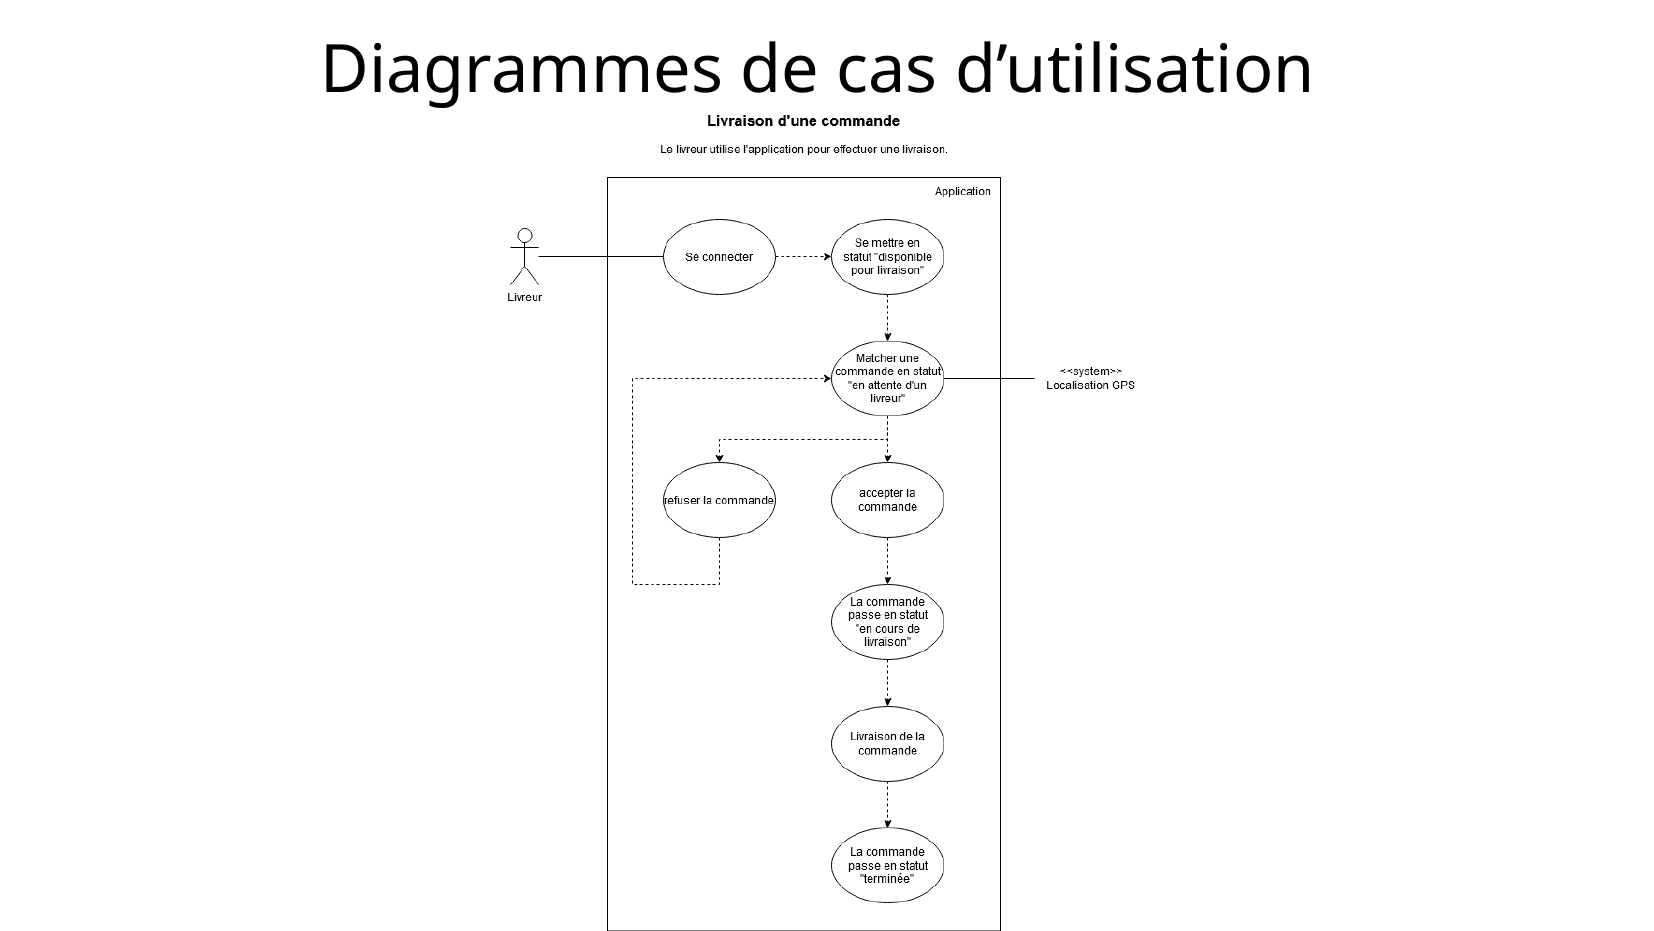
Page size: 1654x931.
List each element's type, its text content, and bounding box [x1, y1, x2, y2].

picture [507, 106, 1147, 931]
title Diagrammes de cas d’utilisation [307, 26, 1347, 108]
